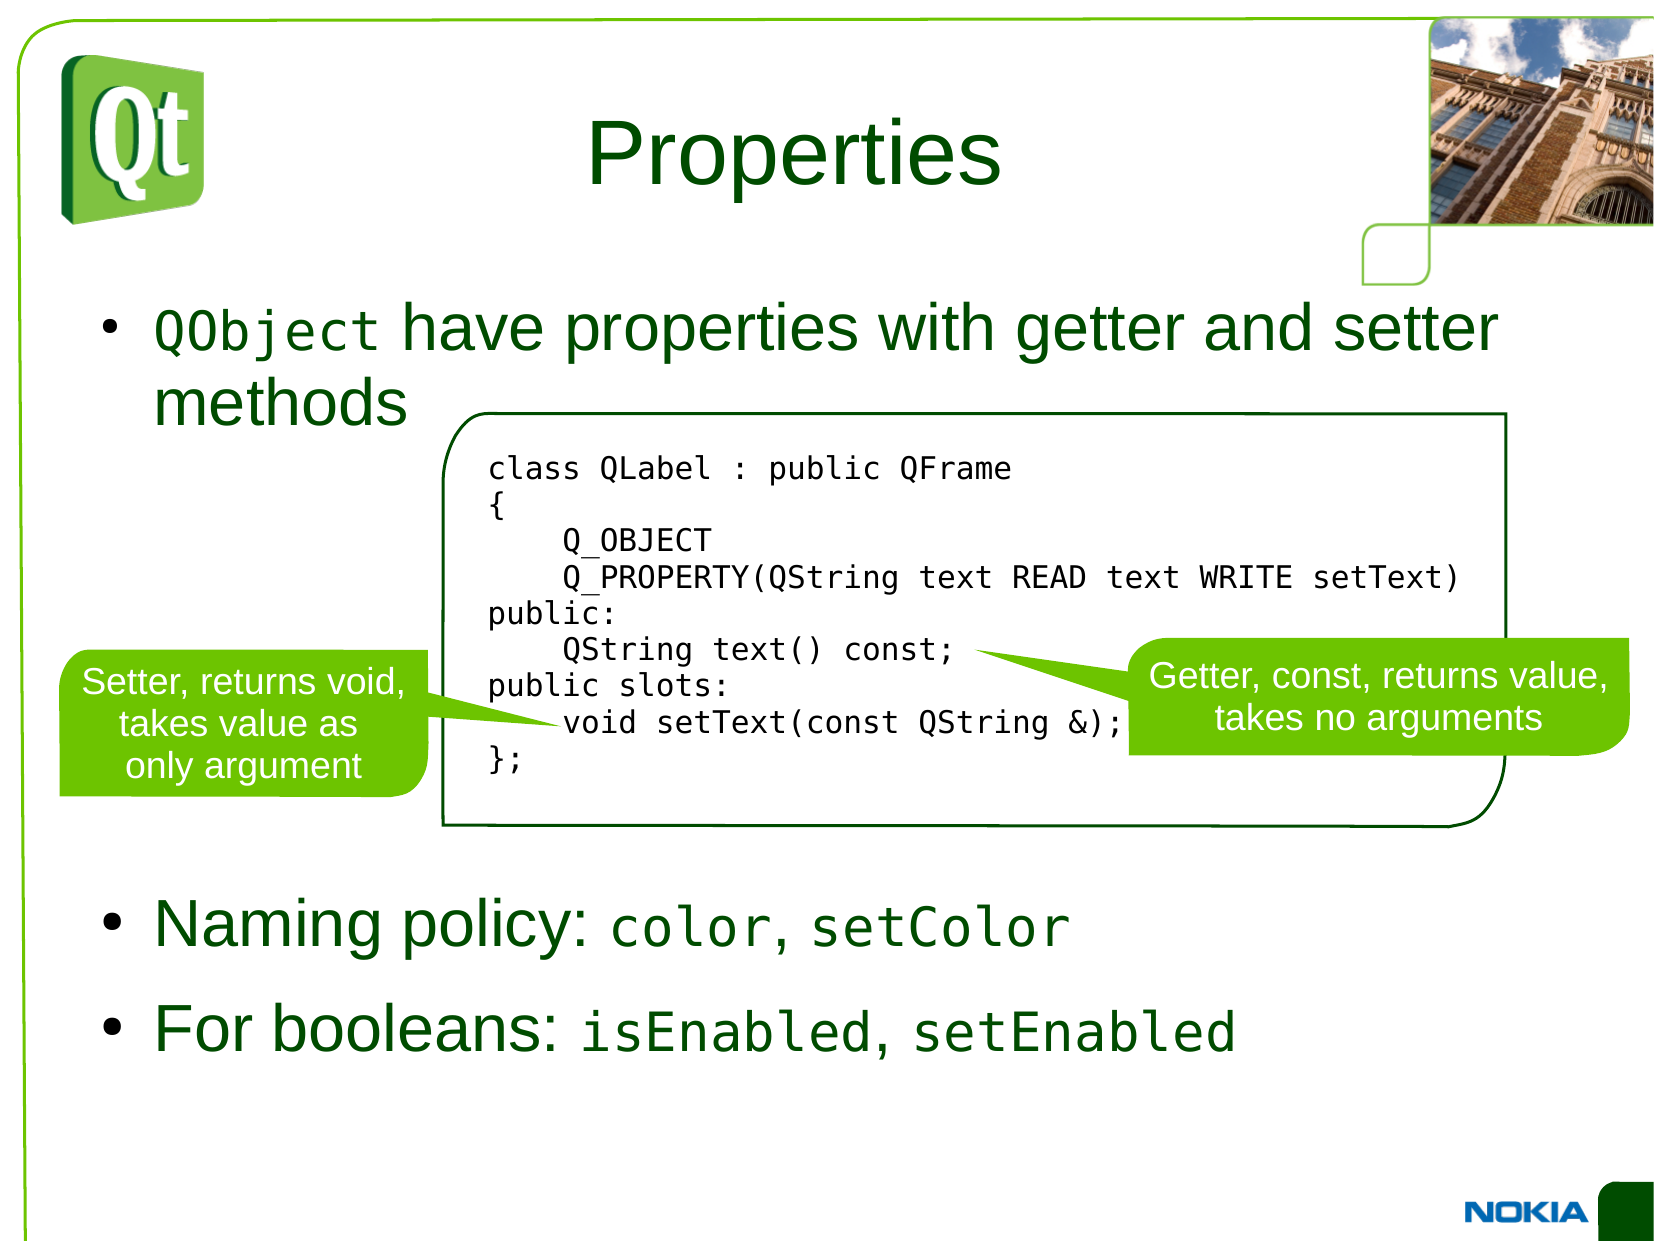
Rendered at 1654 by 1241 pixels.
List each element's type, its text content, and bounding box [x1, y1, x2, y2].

picture [1465, 1201, 1589, 1223]
text_box class QLabel : public QFrame { Q_OBJECT Q_PROPERTY(QString text READ text WRITE setText) public: QString text() const; public slots: void setText(const QString &); }; [472, 442, 1506, 785]
list QObject have properties with getter and setter methods Naming policy: color, setColor For booleans: isEnabled, setEnabled [82, 290, 1571, 703]
text_box Getter, const, returns value, takes no arguments [1127, 637, 1630, 756]
list QObject have properties with getter and setter methods Naming policy: color, setColor For booleans: isEnabled, setEnabled [82, 717, 1571, 1094]
picture [1338, 5, 1654, 306]
text_box Setter, returns void, takes value as only argument [59, 649, 429, 798]
text_box [974, 649, 1128, 701]
text_box [429, 692, 562, 727]
title Properties [257, 49, 1333, 257]
picture [61, 55, 204, 225]
